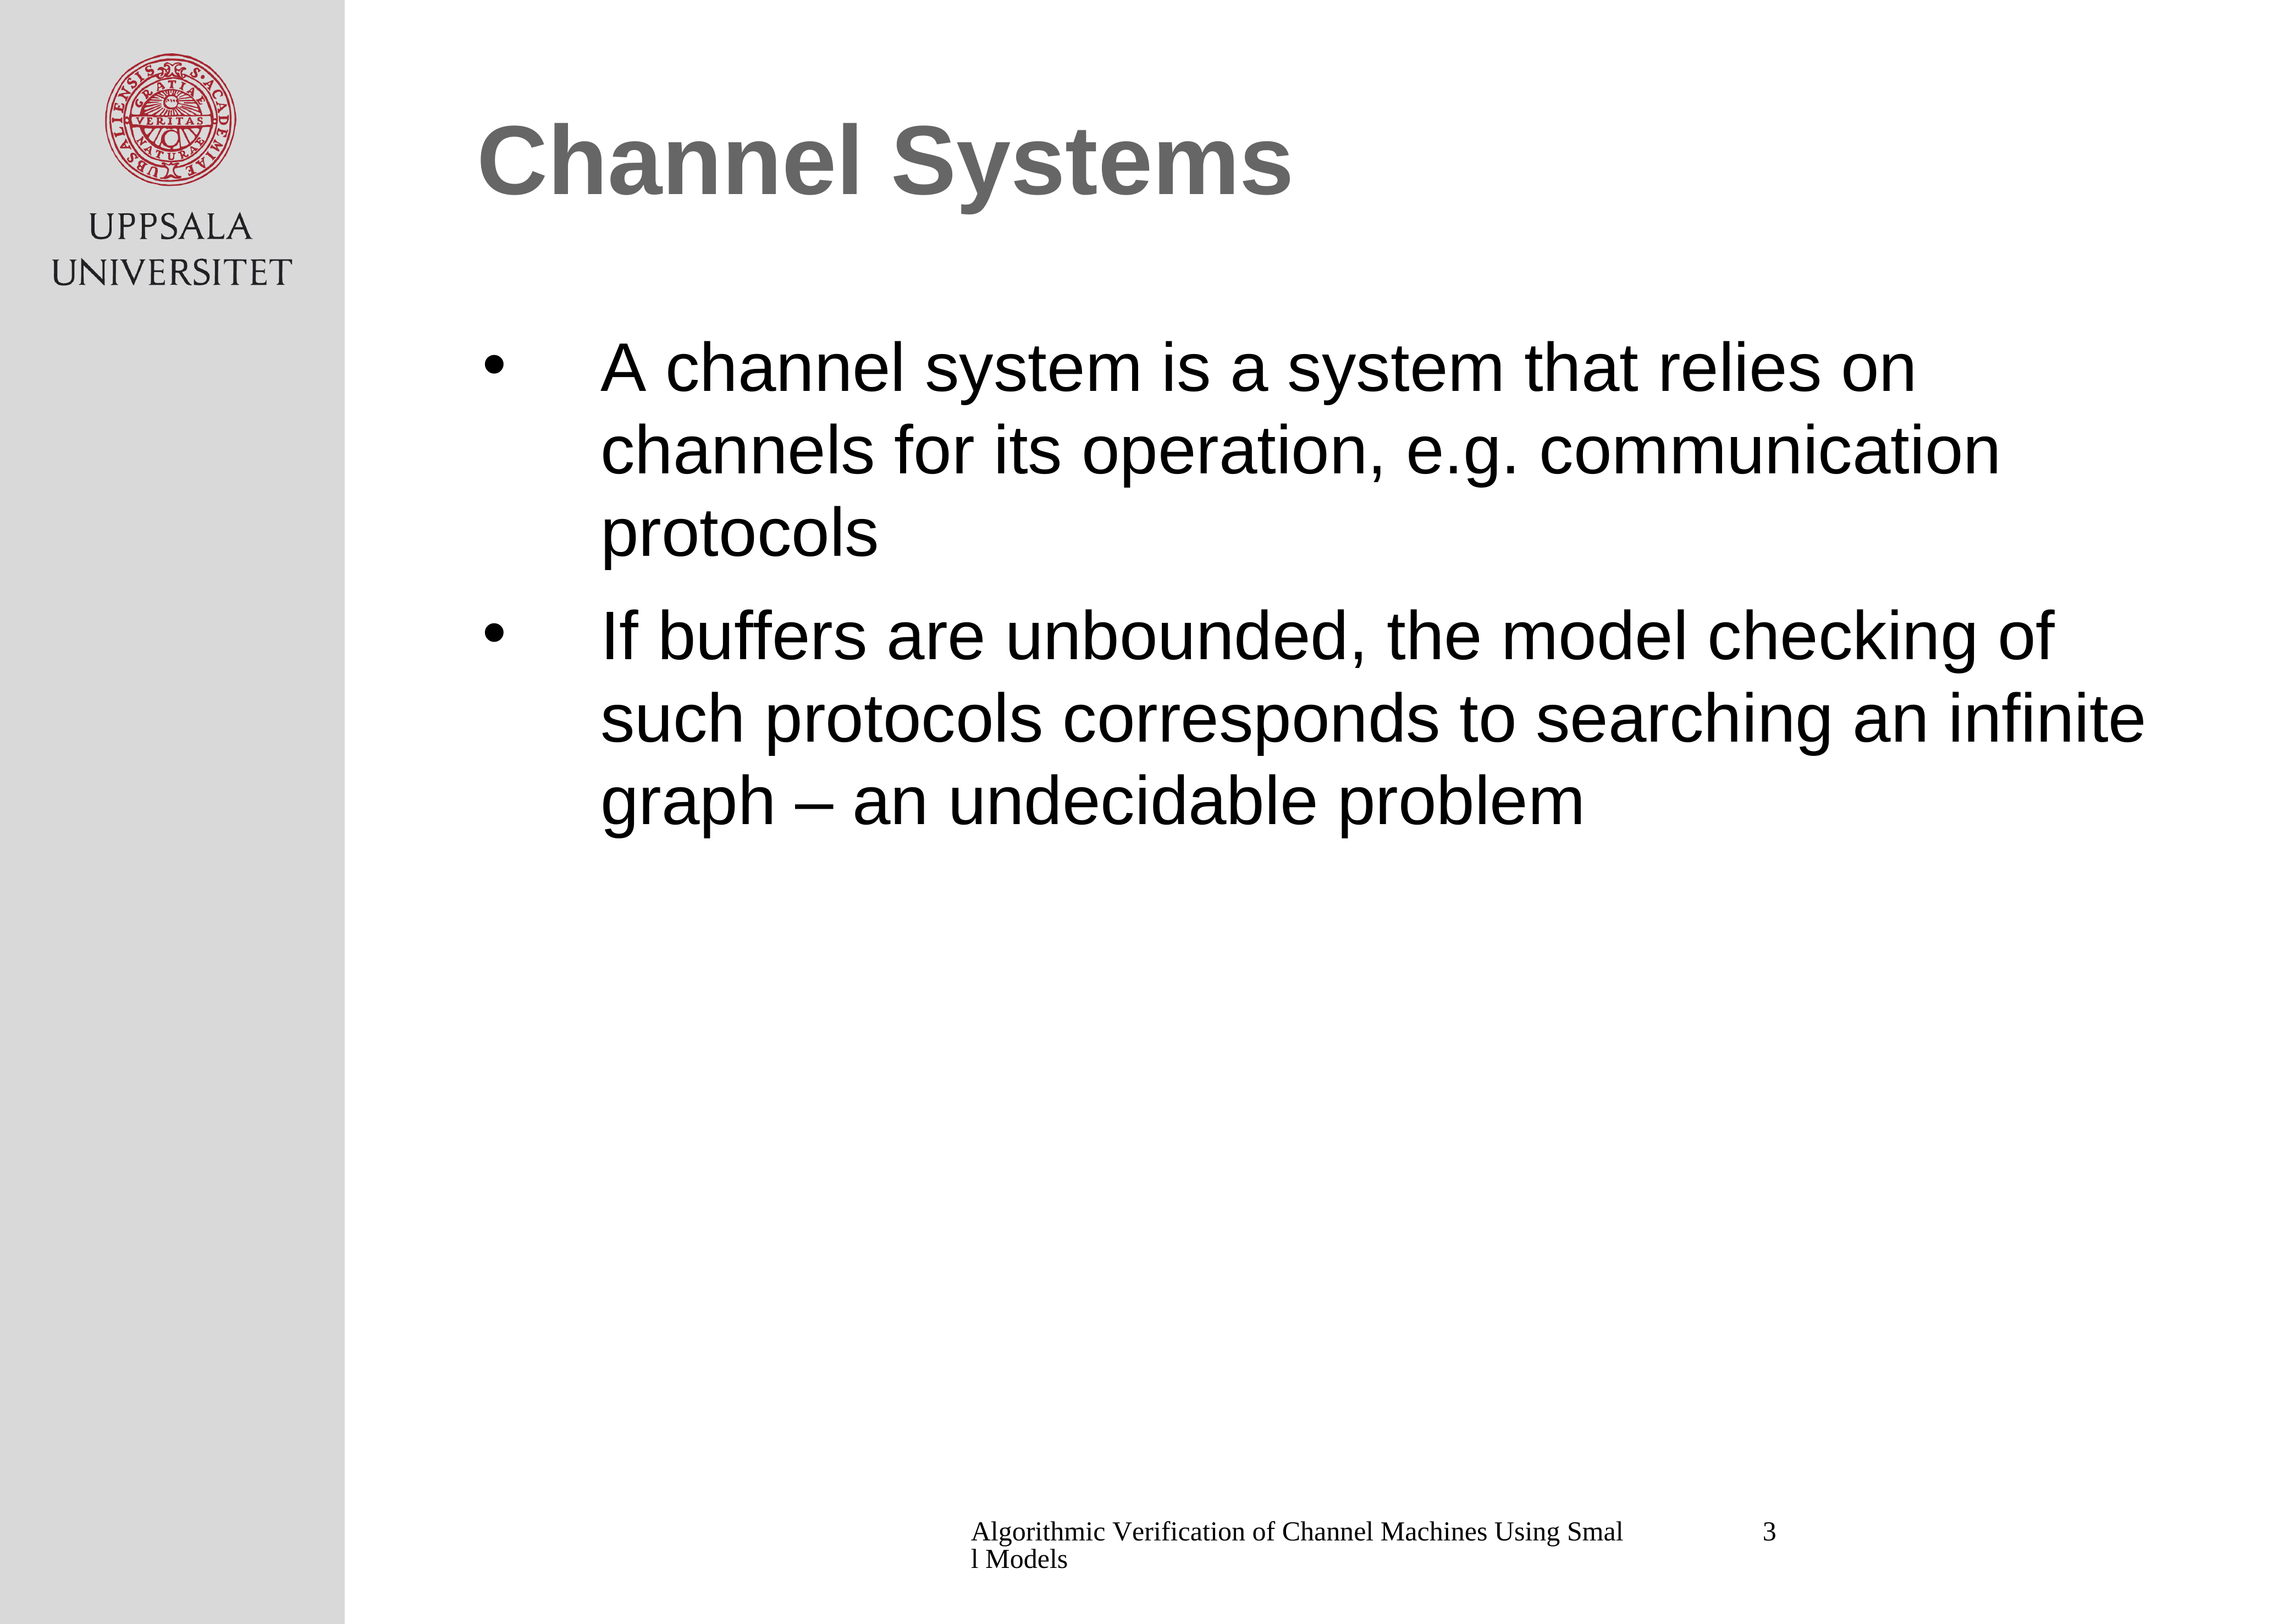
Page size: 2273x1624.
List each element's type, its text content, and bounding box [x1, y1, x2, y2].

list A channel system is a system that relies on channels for its operation, e.g. communication protocols If buffers are unbounded, the model checking of such protocols corresponds to searching an infinite graph – an undecidable problem [450, 306, 2205, 1444]
picture [0, 0, 345, 1624]
title Channel Systems [445, 26, 2215, 285]
